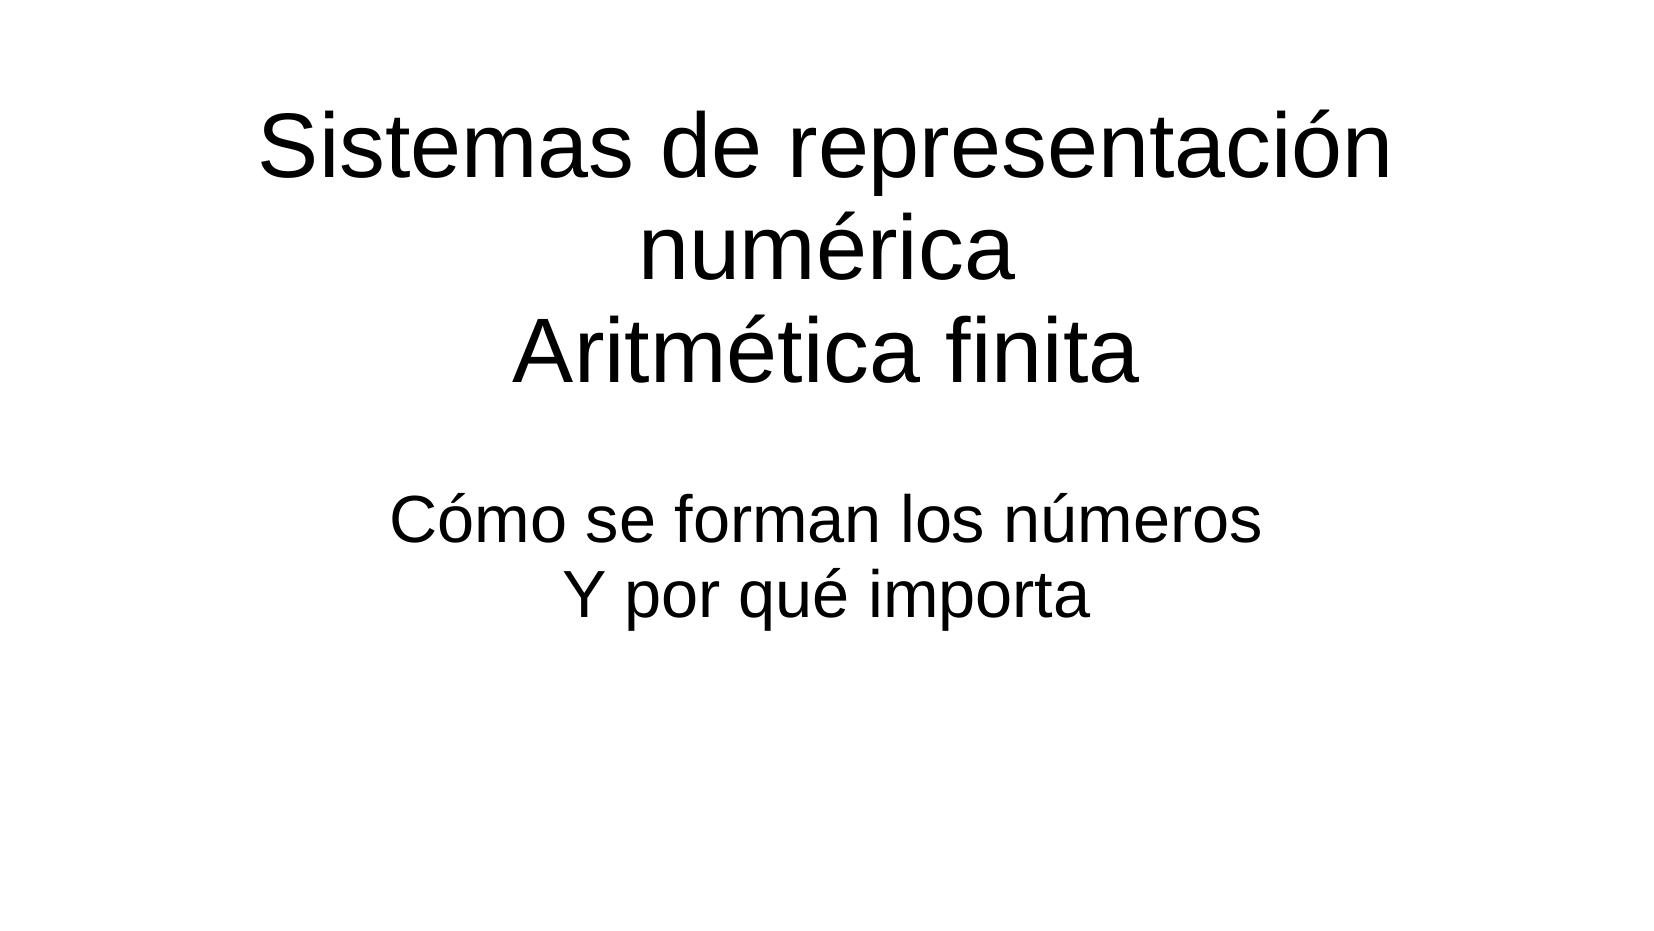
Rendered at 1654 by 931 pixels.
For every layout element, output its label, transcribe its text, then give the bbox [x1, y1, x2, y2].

title Sistemas de representación numérica Aritmética finita [82, 94, 1571, 287]
subtitle Cómo se forman los números Y por qué importa [82, 287, 1571, 827]
